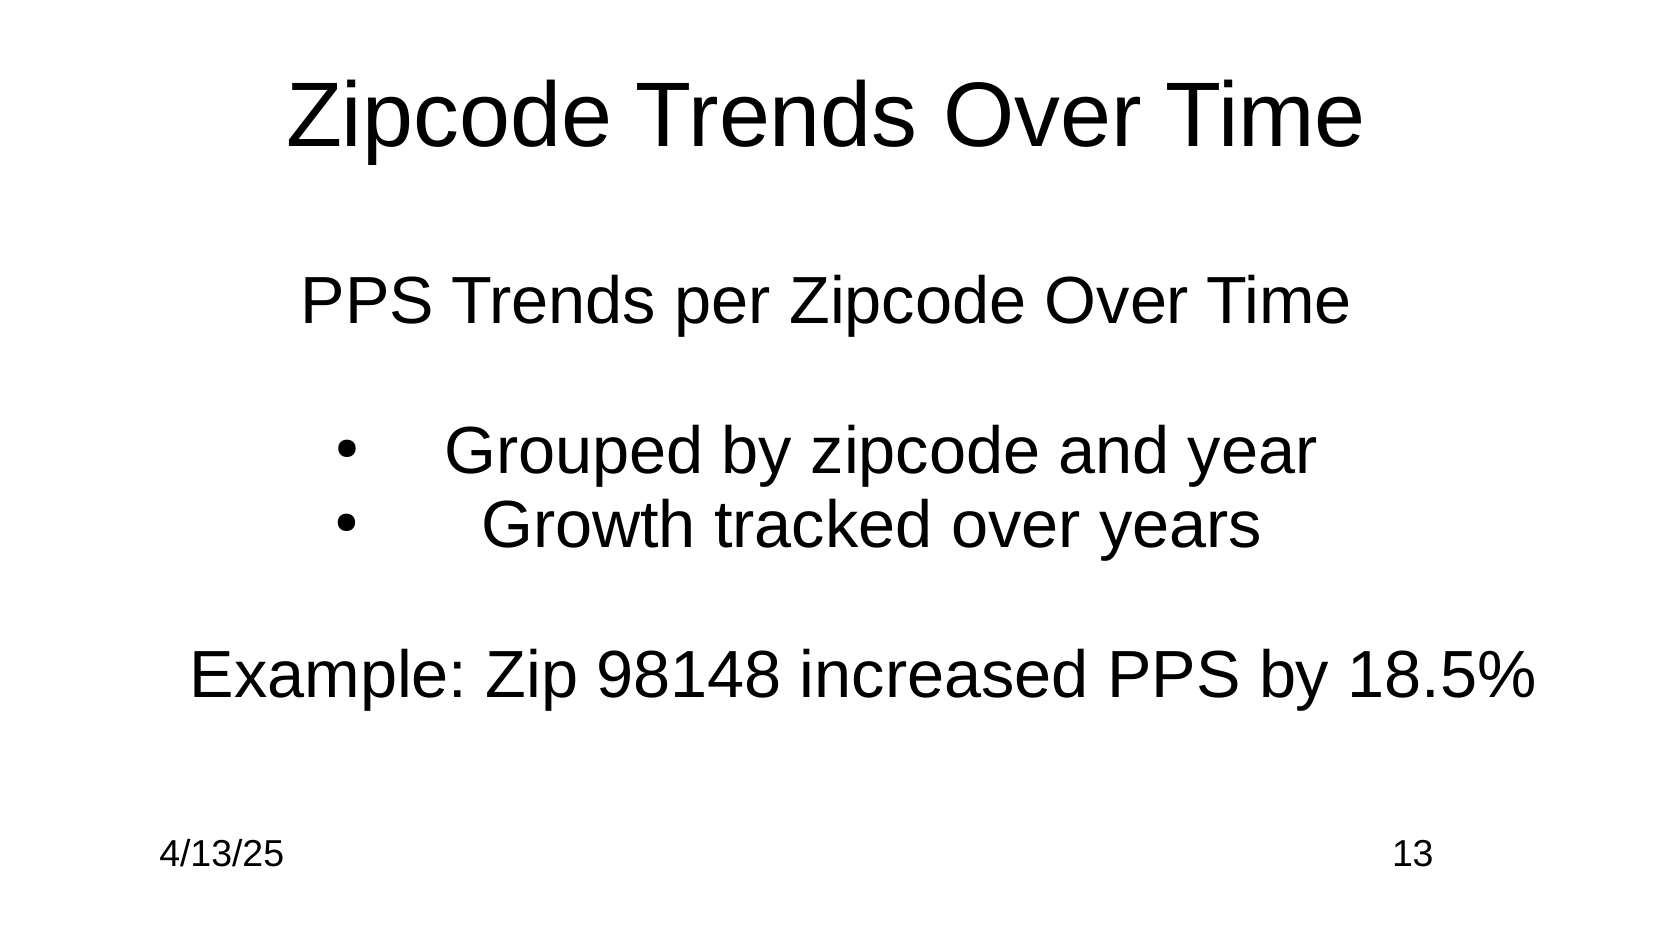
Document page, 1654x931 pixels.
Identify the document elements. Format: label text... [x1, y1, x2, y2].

title Zipcode Trends Over Time [82, 37, 1571, 193]
subtitle PPS Trends per Zipcode Over Time Grouped by zipcode and year Growth tracked over years Example: Zip 98148 increased PPS by 18.5% [82, 217, 1571, 758]
